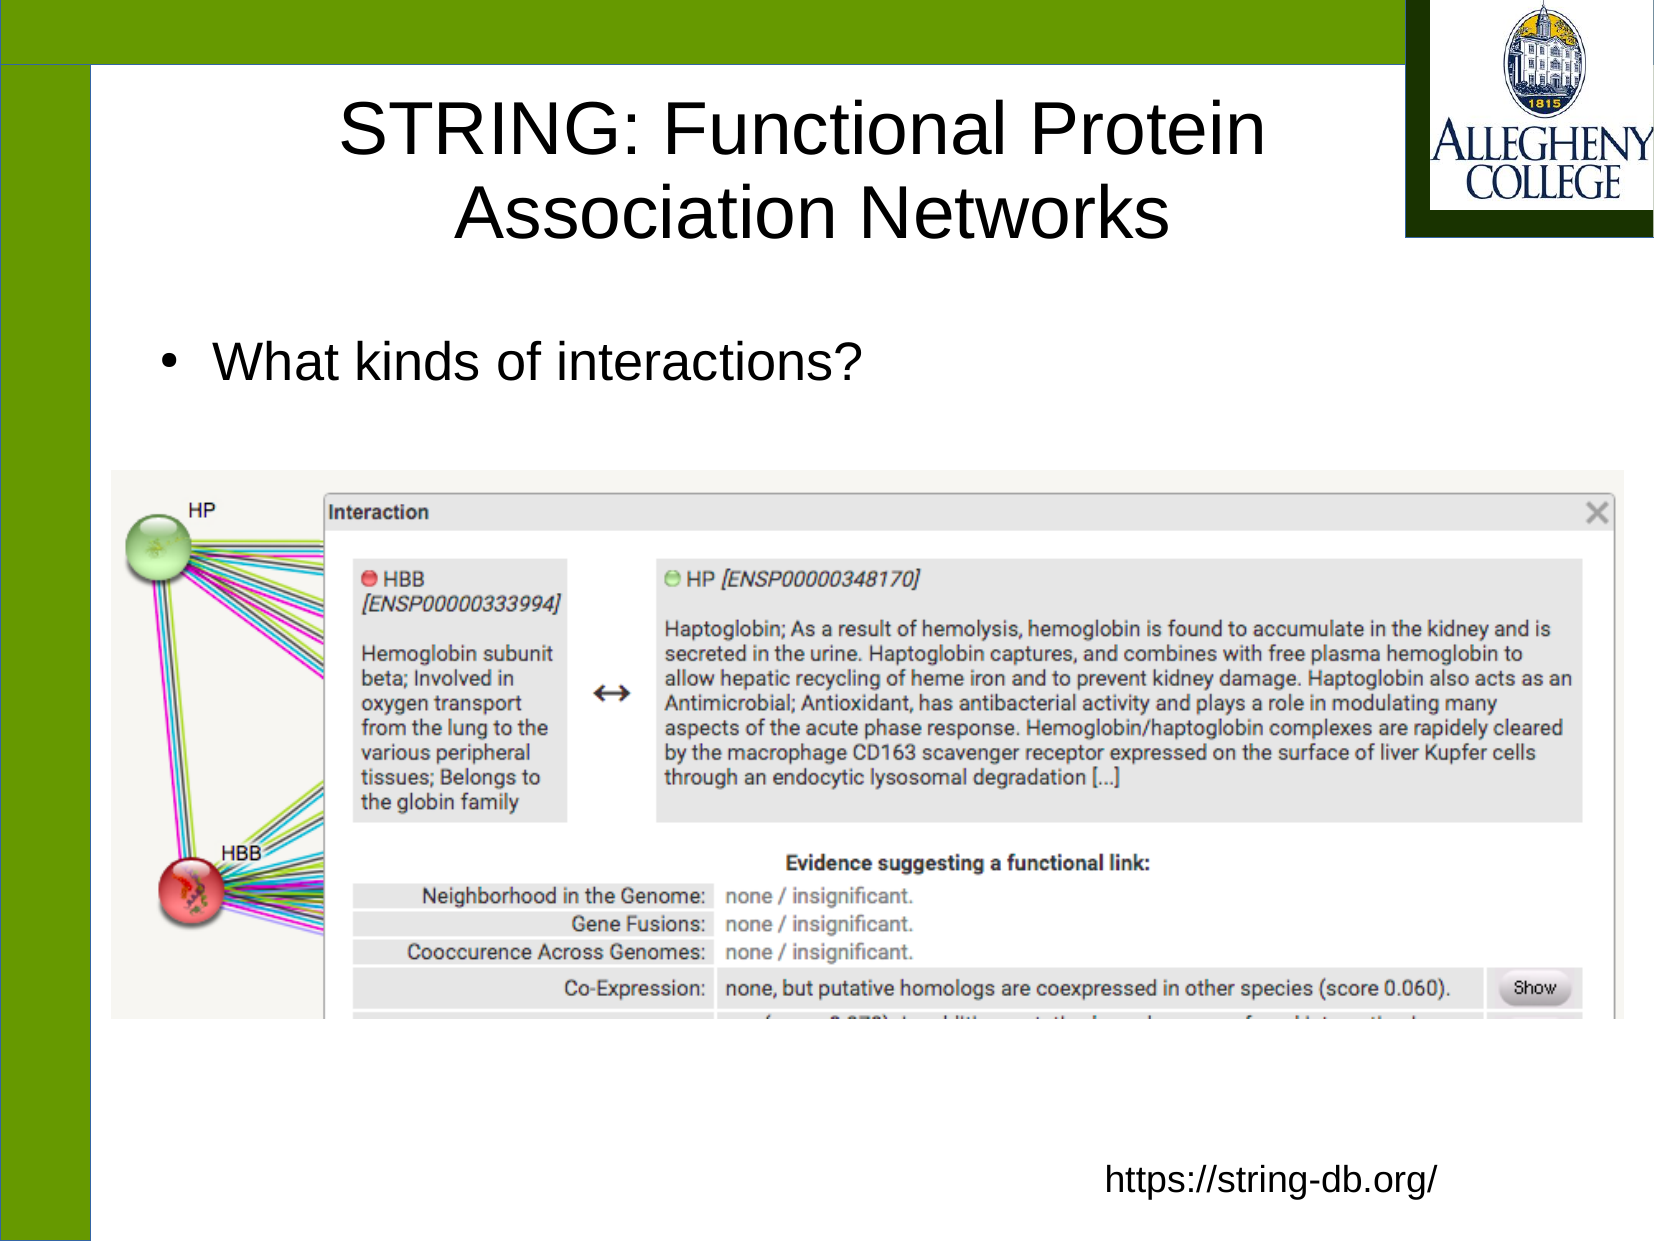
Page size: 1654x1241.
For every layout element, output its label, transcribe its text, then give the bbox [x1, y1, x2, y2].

title STRING: Functional Protein Association Networks [112, 67, 1515, 275]
text_box [0, 0, 1430, 1241]
text_box https://string-db.org/ [1089, 1151, 1516, 1216]
picture [111, 470, 1624, 1019]
text_box [1515, 210, 1654, 238]
picture [1430, 0, 1654, 210]
list What kinds of interactions? [141, 331, 1630, 513]
